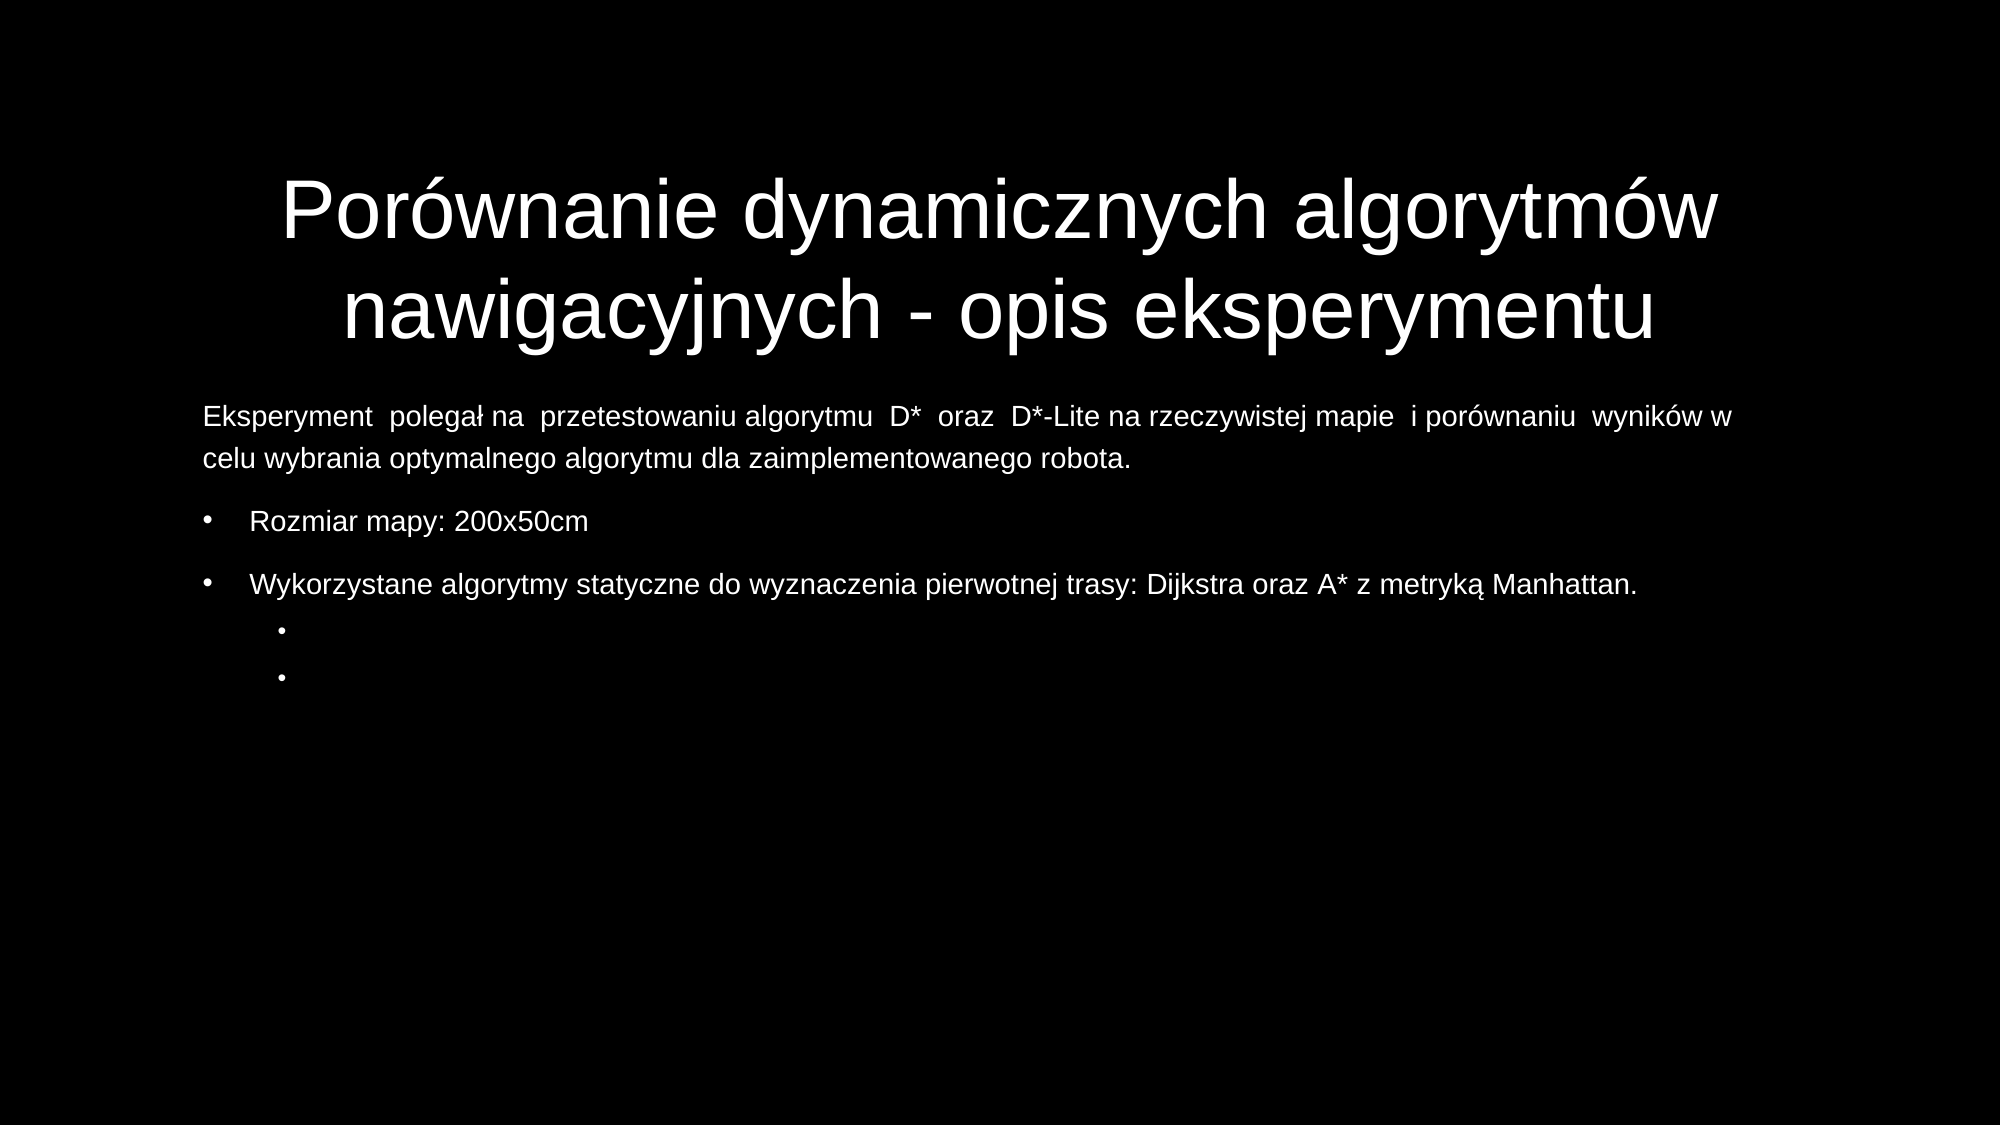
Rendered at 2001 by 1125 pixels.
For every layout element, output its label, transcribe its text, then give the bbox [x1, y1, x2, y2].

title Porównanie dynamicznych algorytmów nawigacyjnych - opis eksperymentu [187, 143, 1813, 367]
list Eksperyment polegał na przetestowaniu algorytmu D* oraz D*-Lite na rzeczywistej mapie i porównaniu wyników w celu wybrania optymalnego algorytmu dla zaimplementowanego robota. Rozmiar mapy: 200x50cm Wykorzystane algorytmy statyczne do wyznaczenia pierwotnej trasy: Dijkstra oraz A* z metryką Manhattan. [187, 382, 1813, 968]
